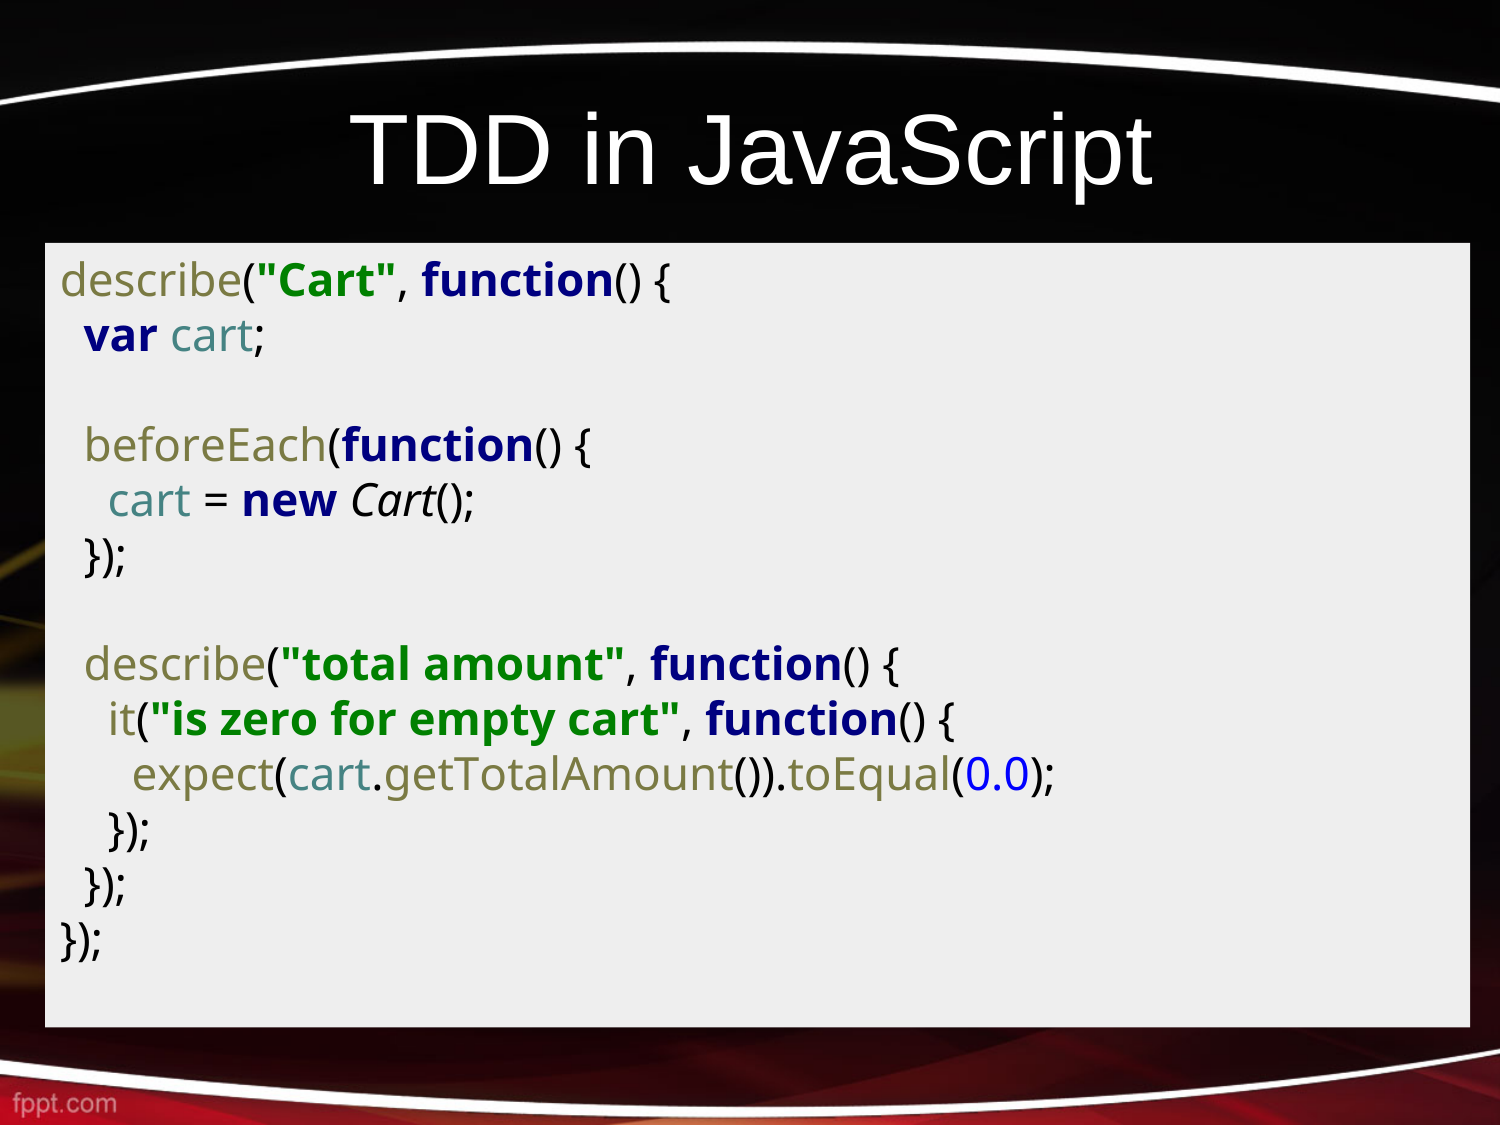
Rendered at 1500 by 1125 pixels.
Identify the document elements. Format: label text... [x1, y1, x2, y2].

list TDD in JavaScript [65, 0, 1382, 320]
text_box describe("Cart", function() { var cart; beforeEach(function() { cart = new Cart(); }); describe("total amount", function() { it("is zero for empty cart", function() { expect(cart.getTotalAmount()).toEqual(0.0); }); }); }); [45, 242, 1471, 1028]
picture [0, 0, 1500, 1125]
